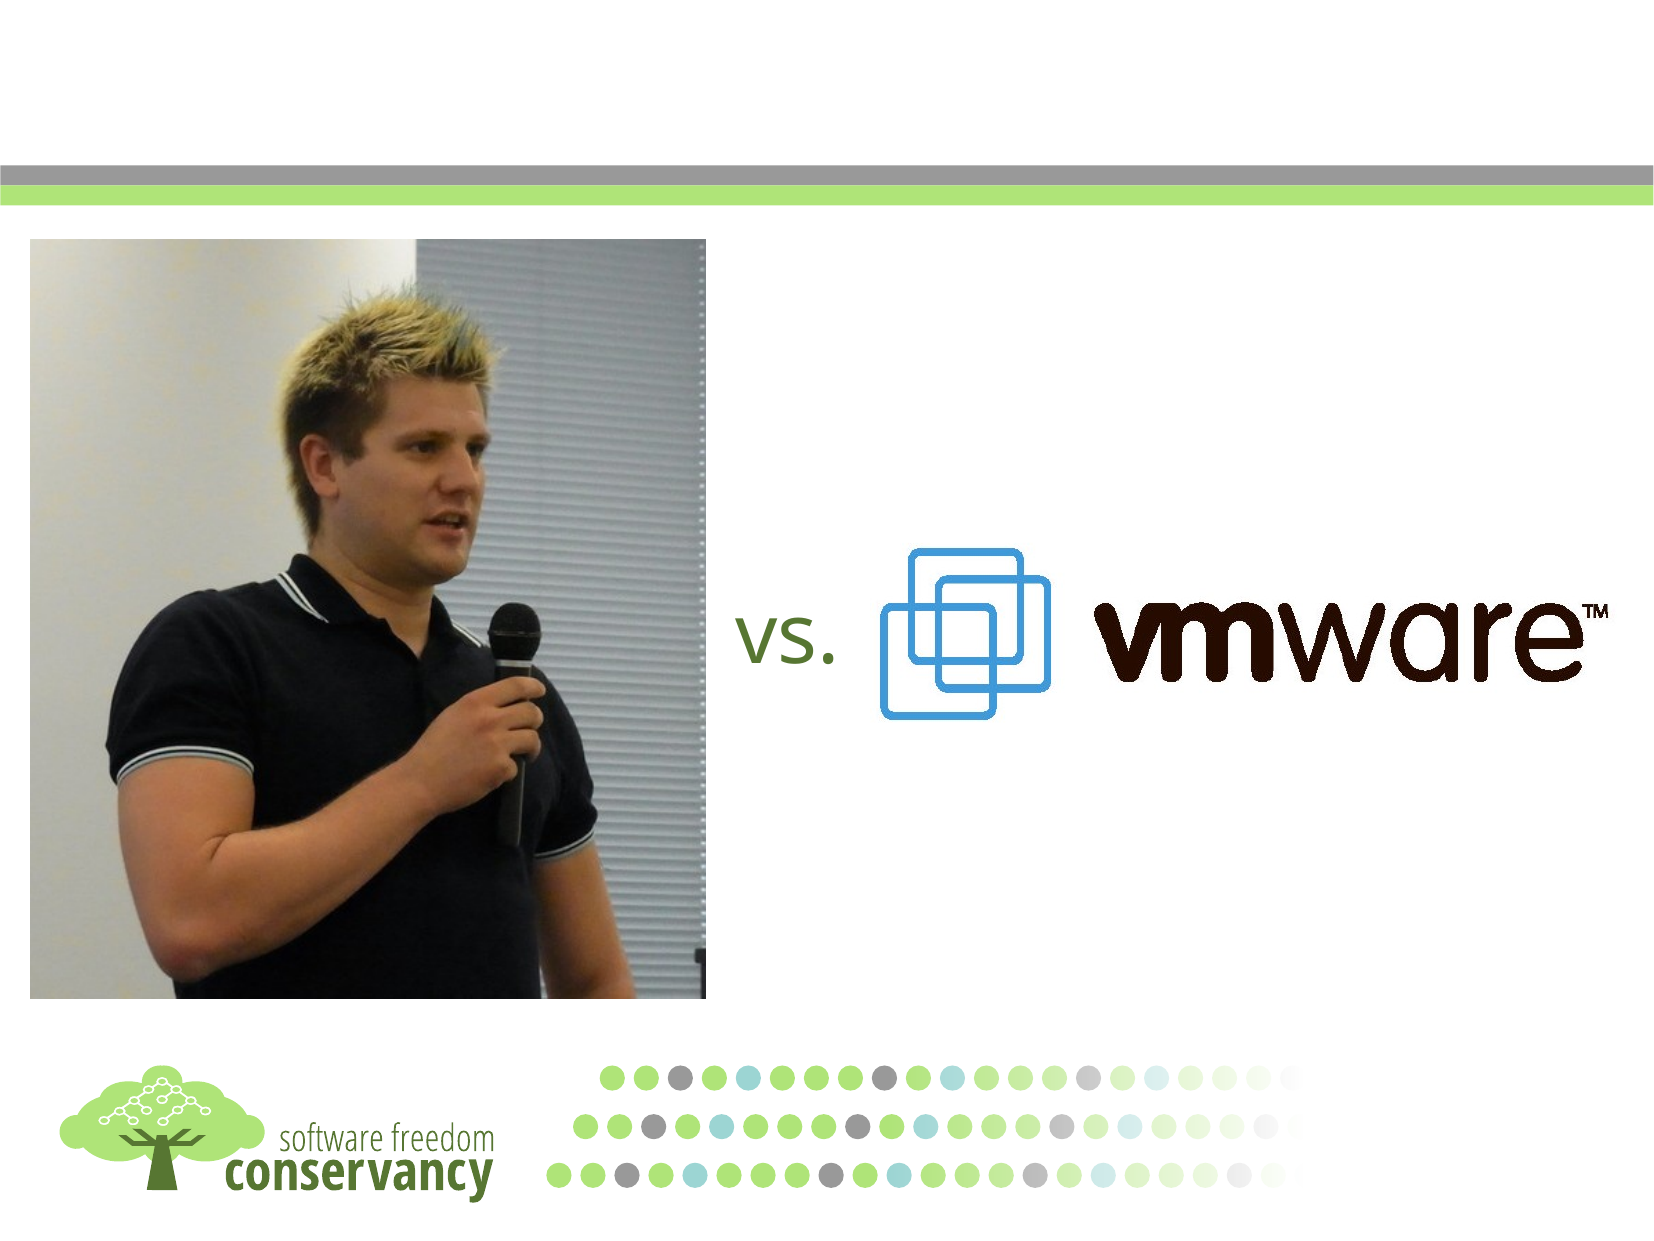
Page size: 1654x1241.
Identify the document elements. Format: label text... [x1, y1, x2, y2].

picture [870, 528, 1621, 736]
title vs. [735, 528, 870, 736]
picture [30, 239, 706, 999]
